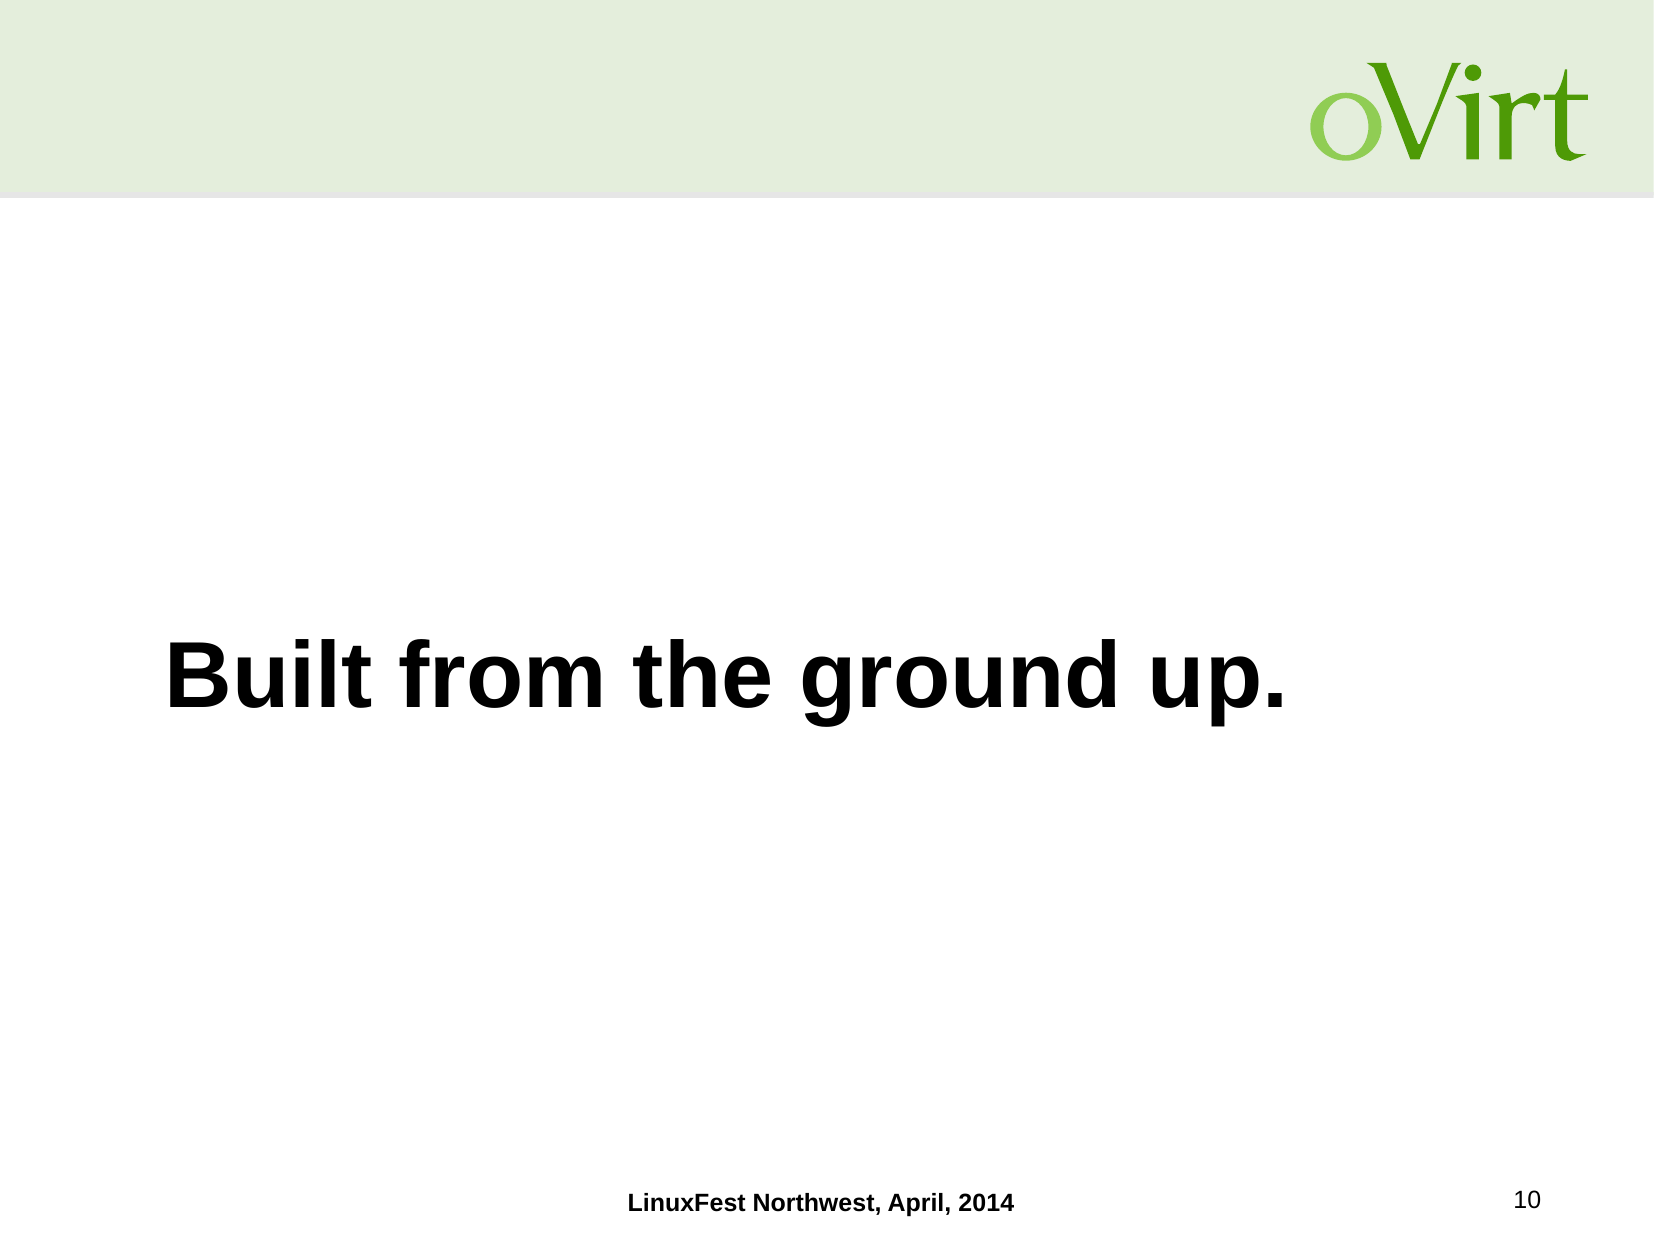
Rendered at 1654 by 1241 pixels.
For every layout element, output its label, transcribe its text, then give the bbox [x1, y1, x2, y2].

text_box Built from the ground up. [150, 615, 1654, 750]
